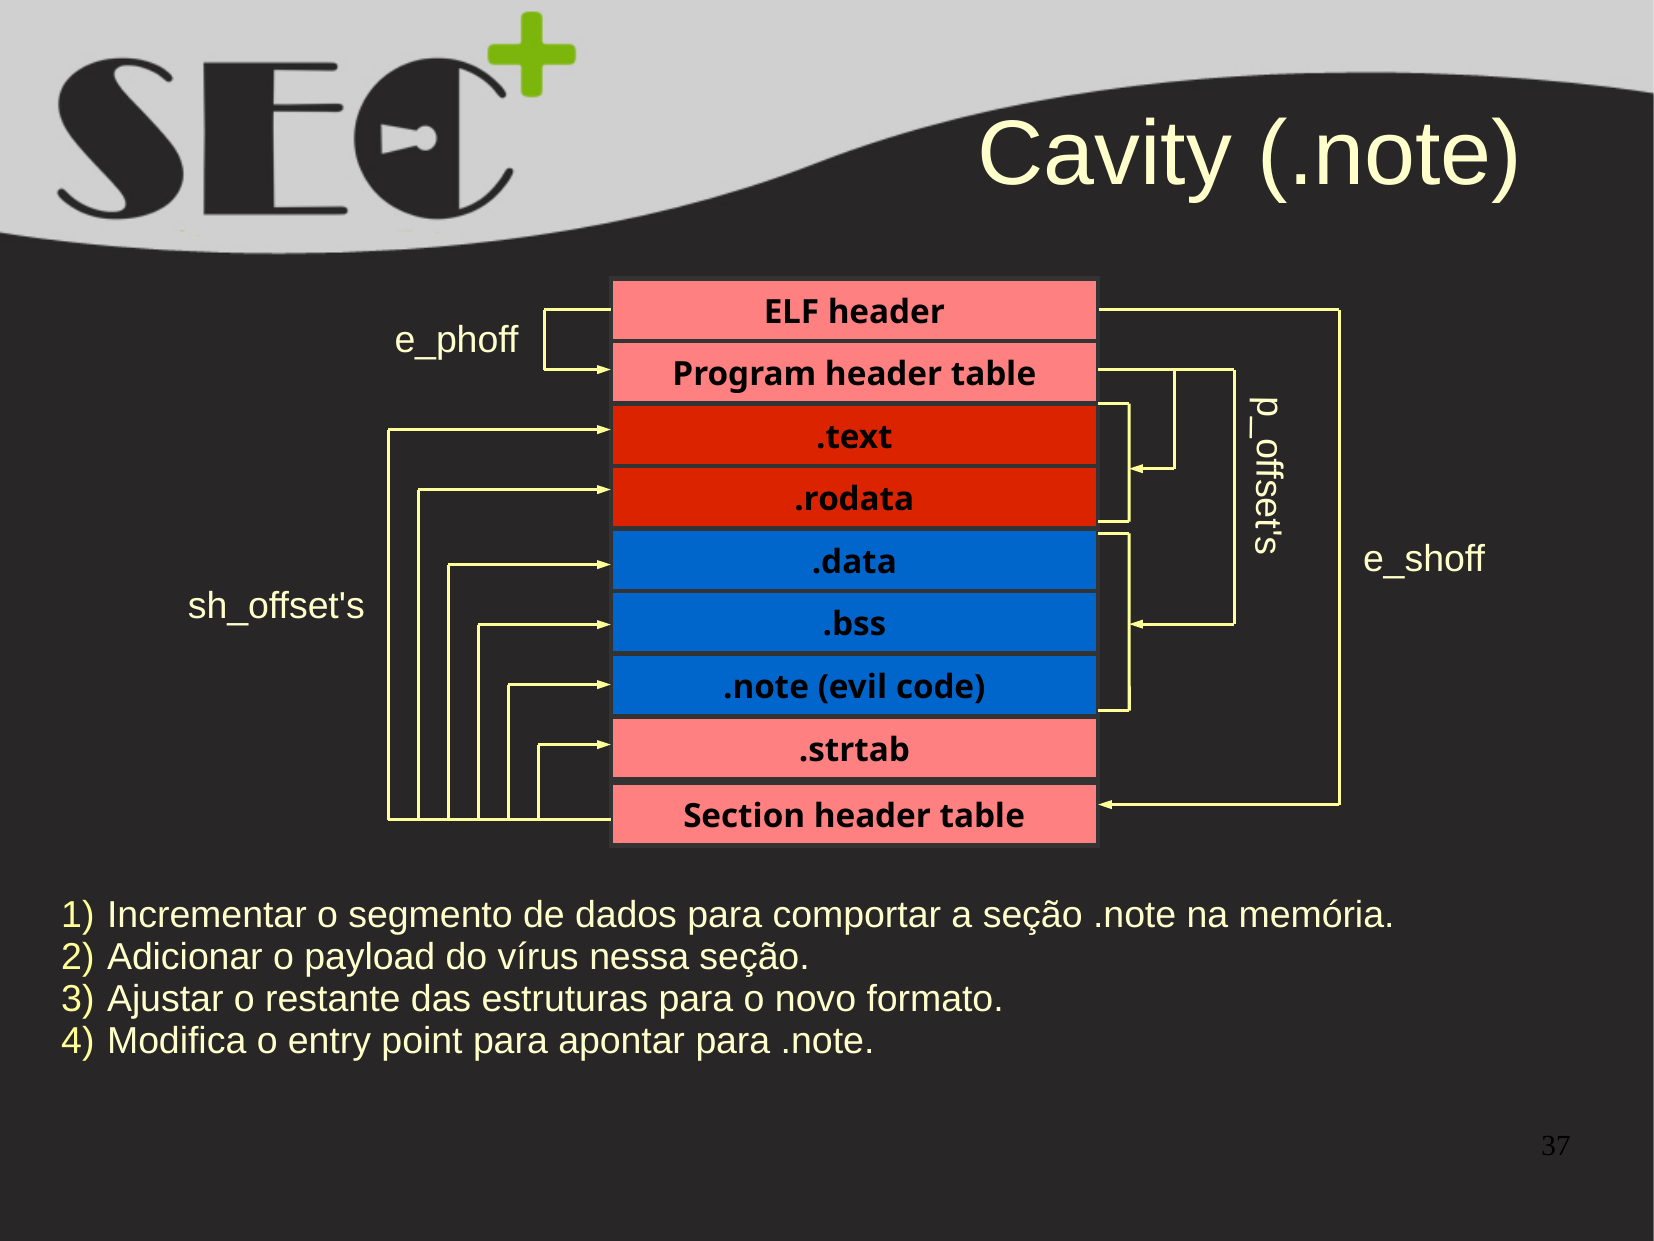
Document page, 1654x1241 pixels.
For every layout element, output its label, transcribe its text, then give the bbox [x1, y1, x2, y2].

text_box .bss [610, 591, 1099, 653]
text_box .rodata [610, 466, 1099, 529]
text_box sh_offset's [171, 575, 382, 636]
title Cavity (.note) [930, 49, 1571, 257]
text_box ELF header [610, 278, 1099, 340]
text_box .text [610, 403, 1099, 466]
text_box e_phoff [378, 309, 536, 370]
text_box .data [610, 529, 1099, 591]
text_box p_offset's [1238, 380, 1301, 573]
text_box .note (evil code) [610, 653, 1099, 716]
picture [0, 0, 1654, 1241]
text_box Program header table [610, 340, 1099, 403]
text_box .strtab [610, 716, 1099, 780]
text_box Section header table [610, 782, 1099, 846]
text_box e_shoff [1346, 528, 1502, 588]
text_box Incrementar o segmento de dados para comportar a seção .note na memória. Adicionar o payload do vírus nessa seção. Ajustar o restante das estruturas para o novo formato. Modifica o entry point para apontar para .note. [45, 885, 1621, 1071]
